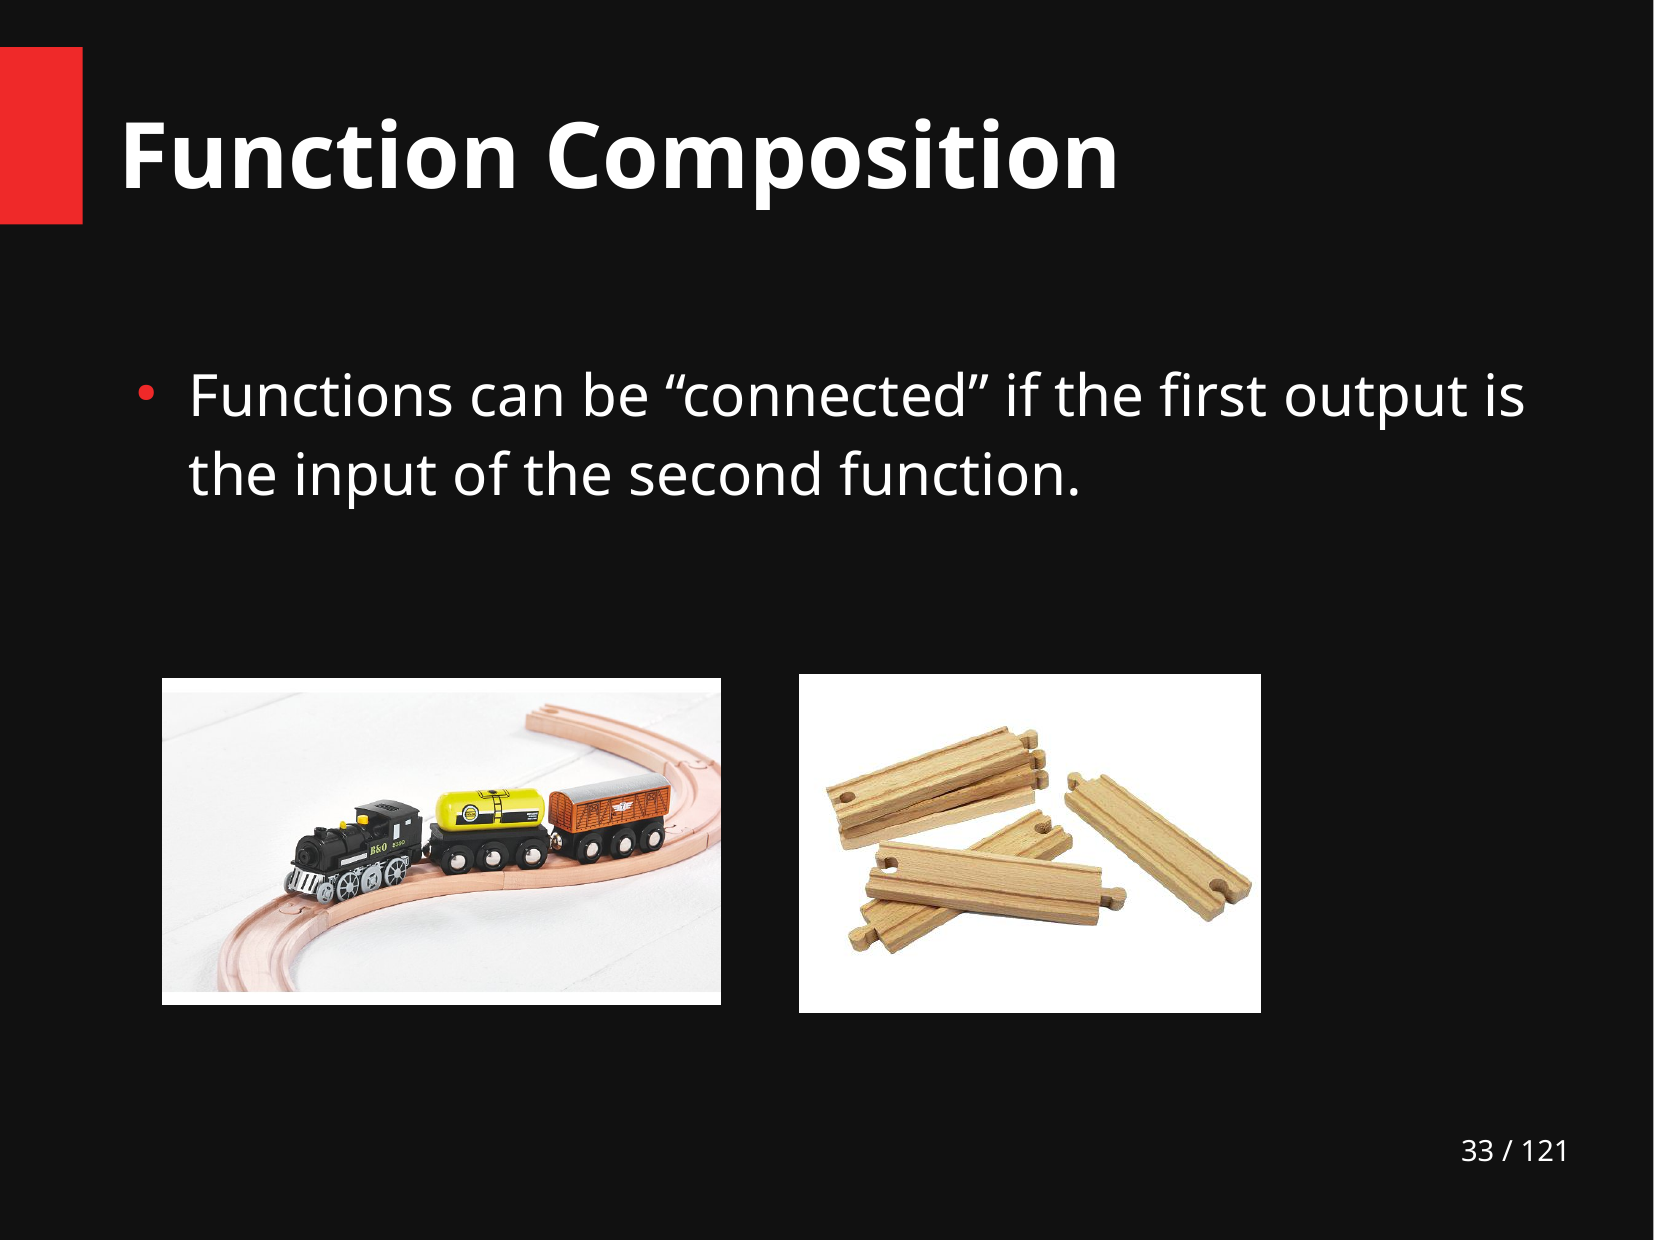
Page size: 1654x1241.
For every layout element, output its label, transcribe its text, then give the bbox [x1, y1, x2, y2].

list Functions can be “connected” if the first output is the input of the second function. [118, 354, 1536, 1074]
picture [799, 674, 1261, 1013]
title Function Composition [118, 49, 1571, 257]
picture [162, 678, 721, 1006]
